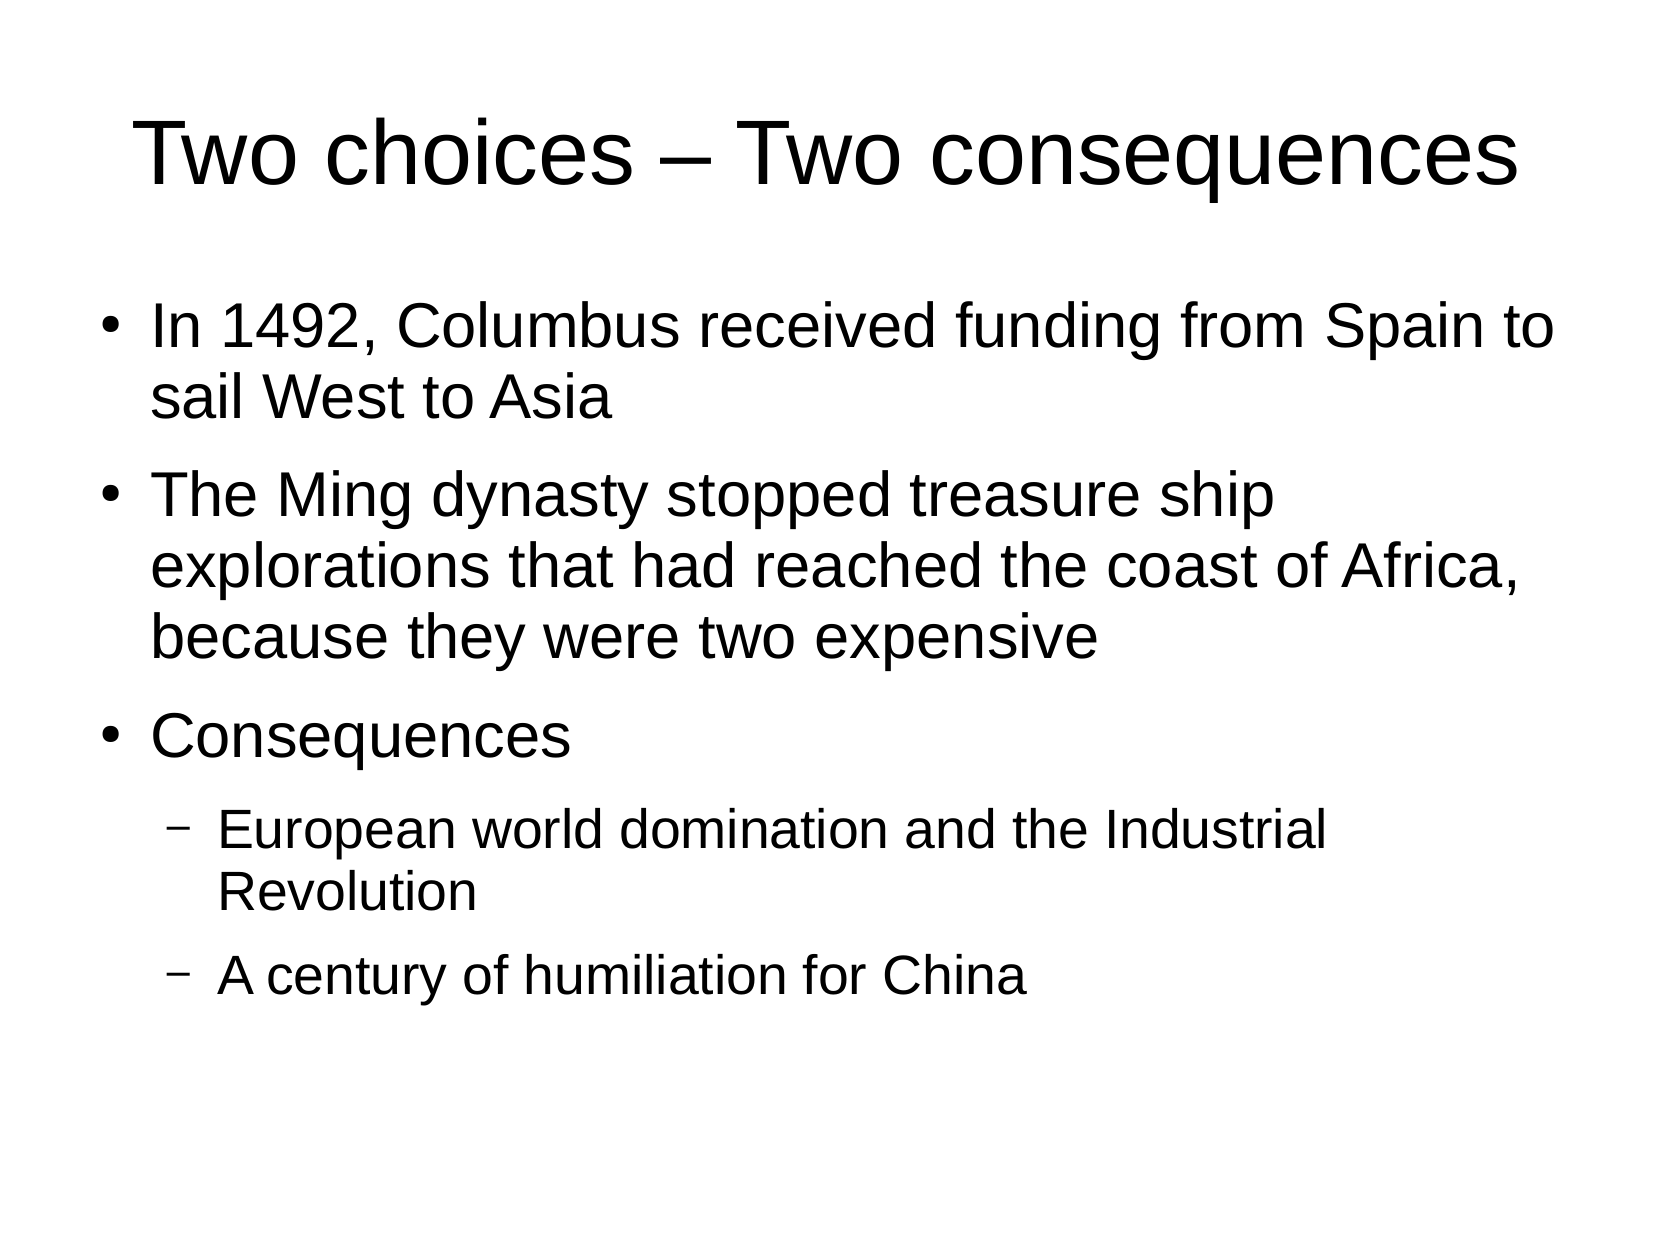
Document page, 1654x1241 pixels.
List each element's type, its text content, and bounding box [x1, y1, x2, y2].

list In 1492, Columbus received funding from Spain to sail West to Asia The Ming dynasty stopped treasure ship explorations that had reached the coast of Africa, because they were two expensive Consequences European world domination and the Industrial Revolution A century of humiliation for China [82, 290, 1571, 1010]
title Two choices – Two consequences [82, 49, 1571, 257]
